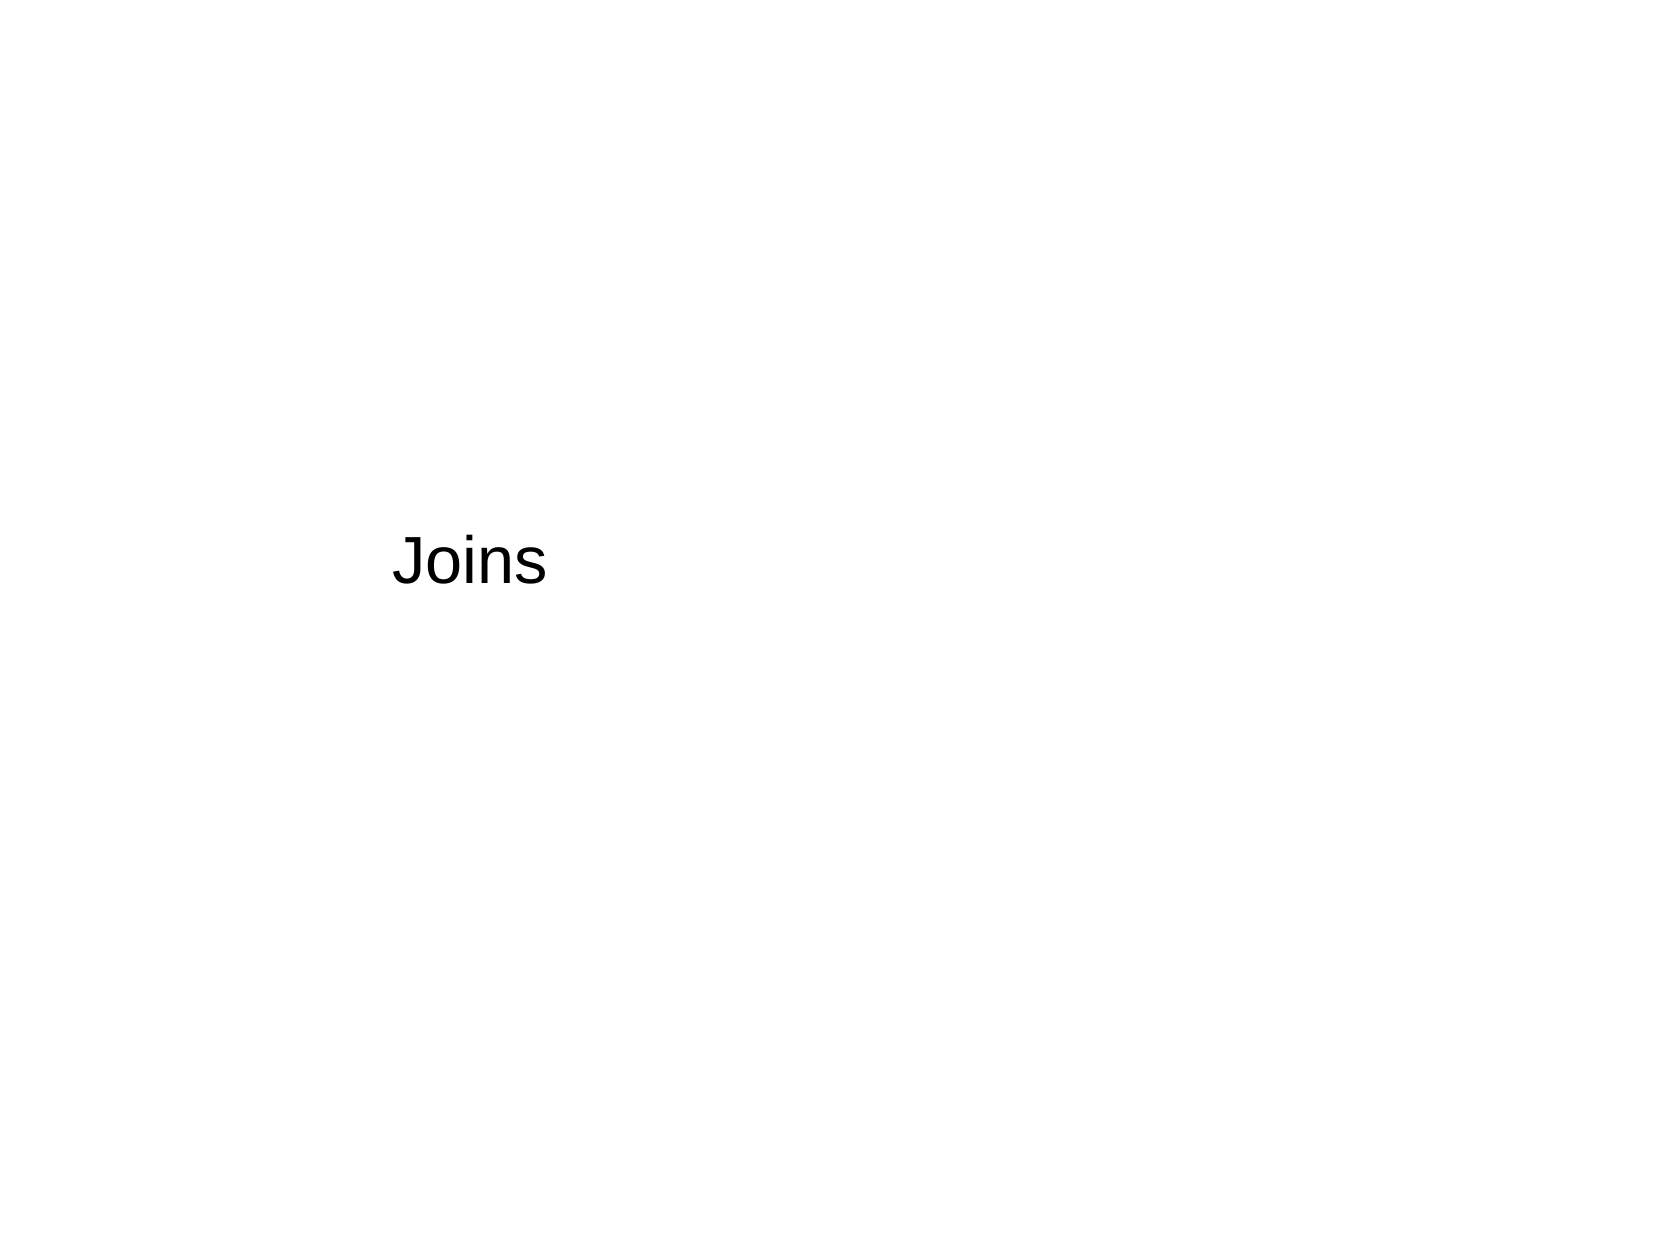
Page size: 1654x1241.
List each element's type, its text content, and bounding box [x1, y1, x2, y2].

text_box Joins [377, 516, 563, 606]
